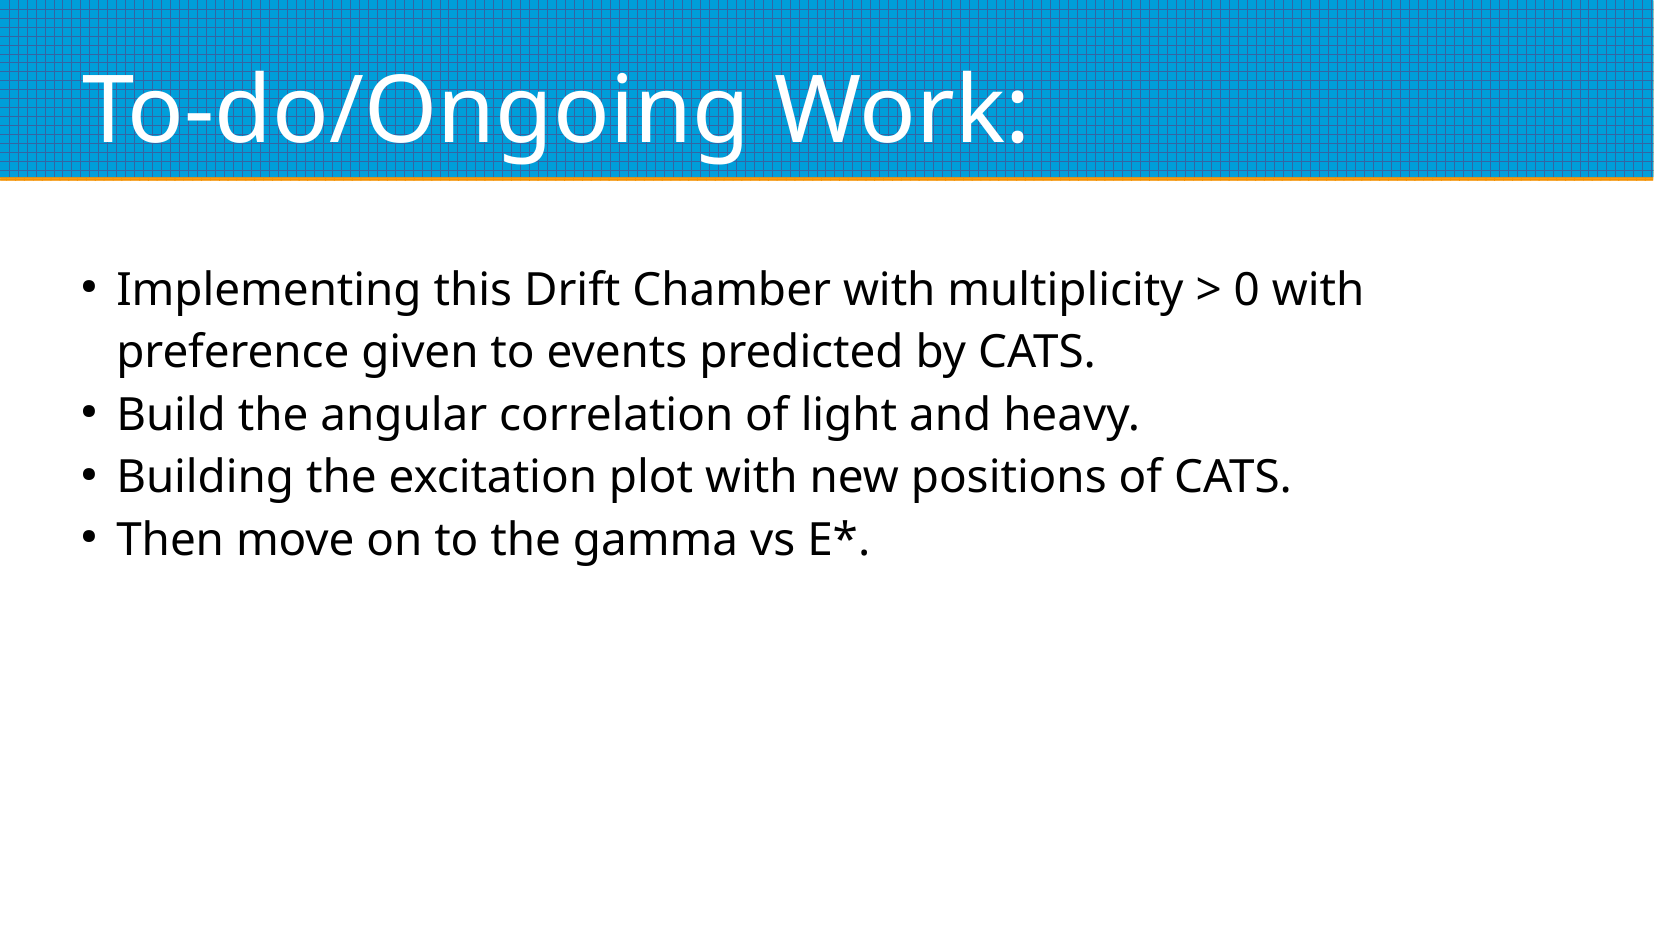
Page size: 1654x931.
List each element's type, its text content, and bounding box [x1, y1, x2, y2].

text_box Implementing this Drift Chamber with multiplicity > 0 with preference given to events predicted by CATS. Build the angular correlation of light and heavy. Building the excitation plot with new positions of CATS. Then move on to the gamma vs E*. [75, 250, 1538, 638]
title To-do/Ongoing Work: [82, 14, 1571, 171]
